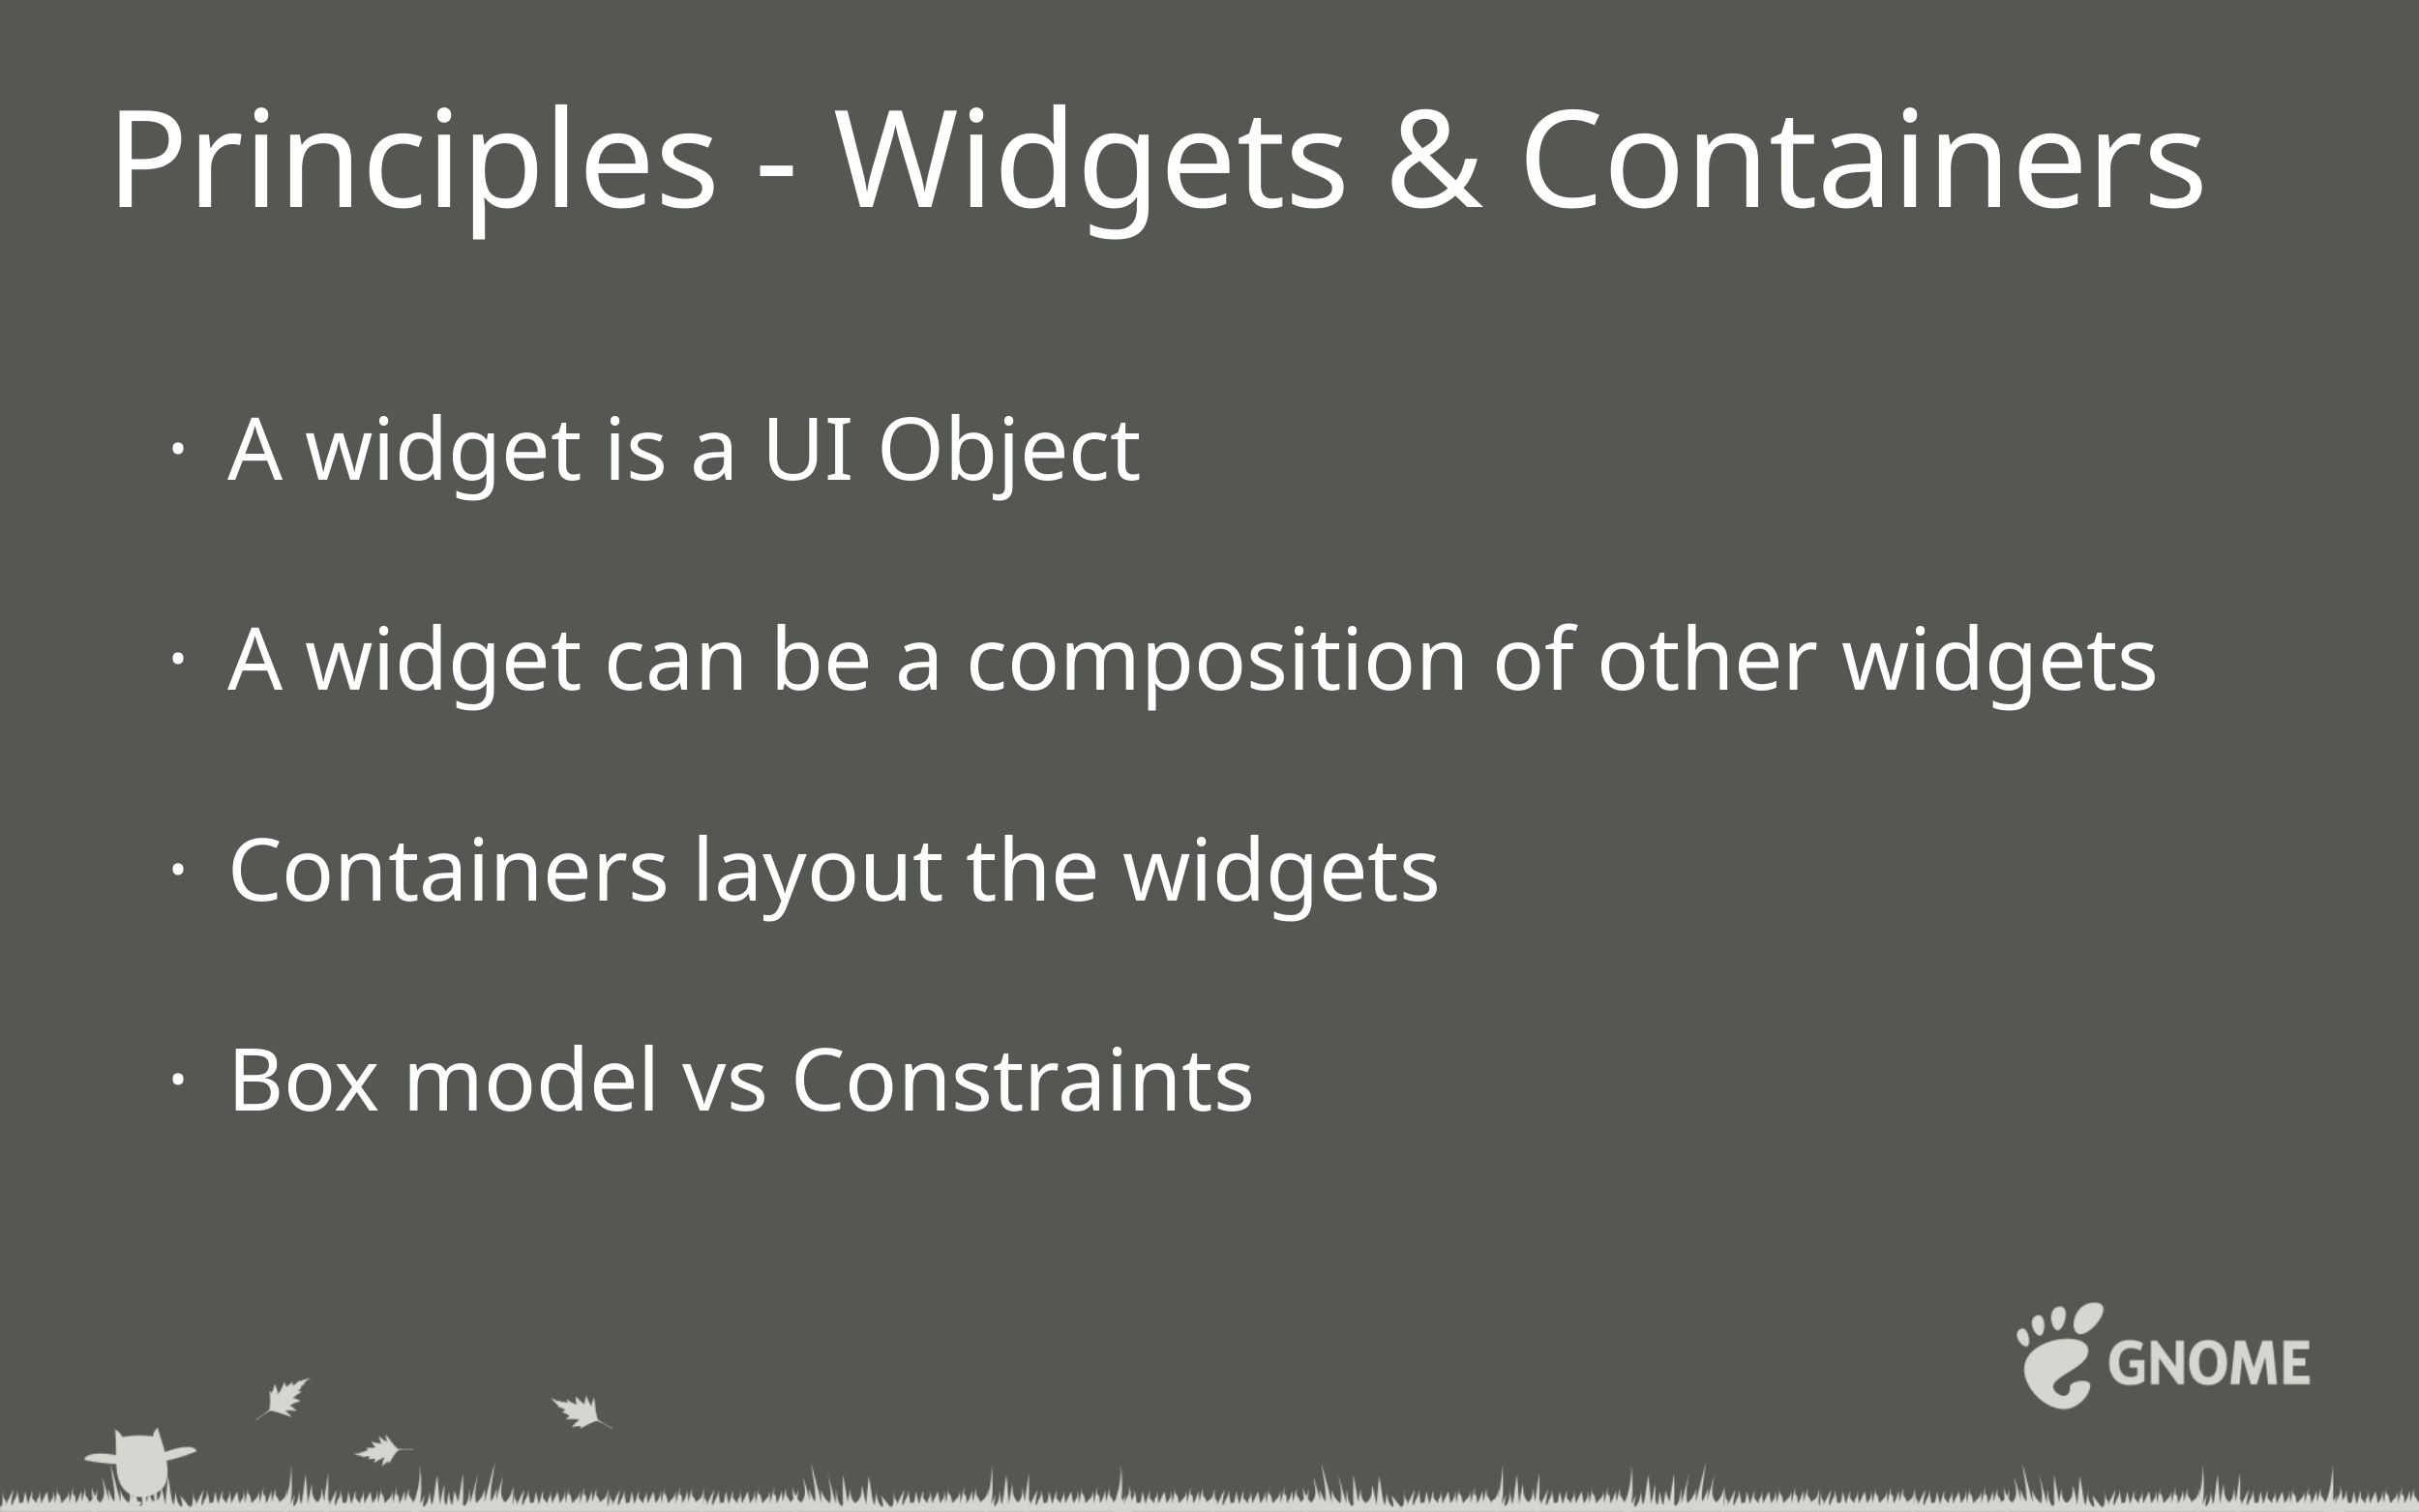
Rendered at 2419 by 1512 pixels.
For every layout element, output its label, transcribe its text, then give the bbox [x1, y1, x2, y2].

picture [0, 0, 2419, 1512]
title Principles - Widgets & Containers [82, 48, 2337, 217]
list A widget is a UI Object A widget can be a composition of other widgets Containers layout the widgets Box model vs Constraints [82, 316, 2337, 1226]
